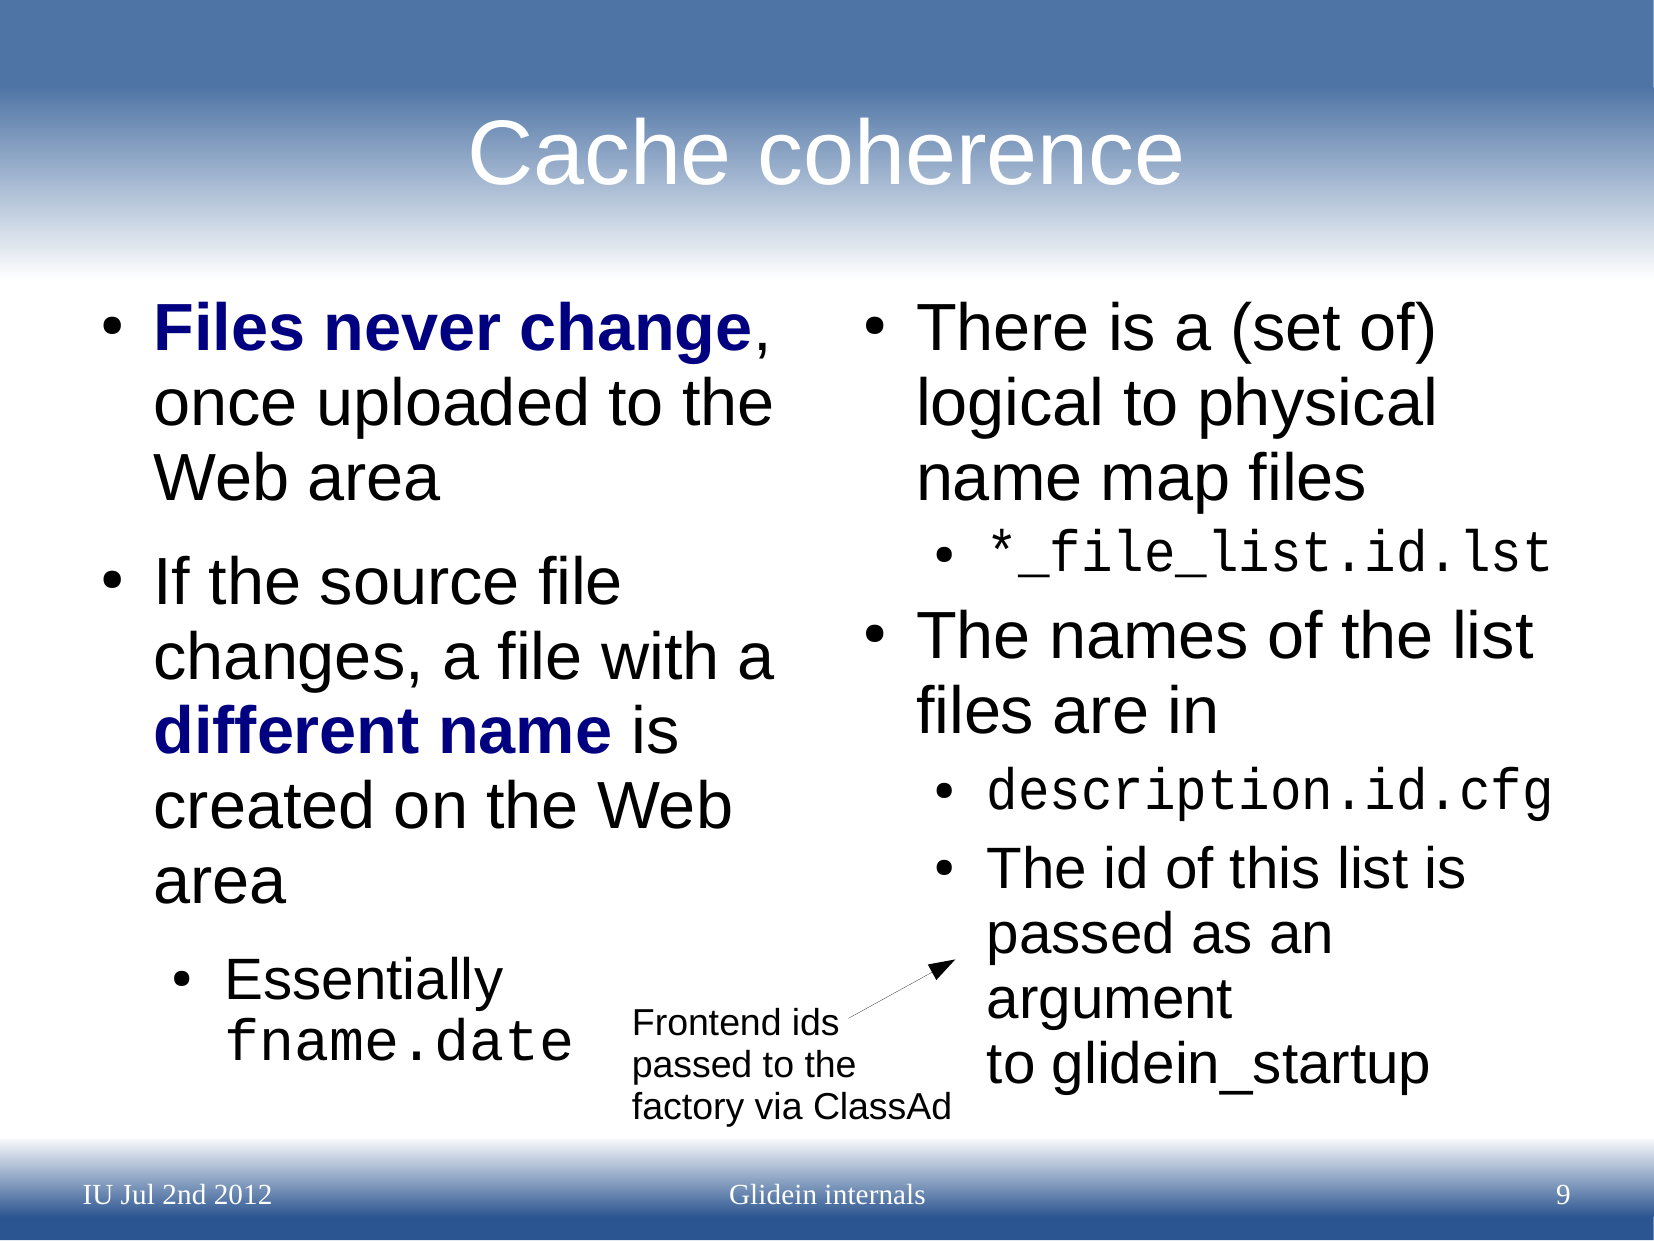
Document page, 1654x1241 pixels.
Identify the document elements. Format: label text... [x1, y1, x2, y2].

list Files never change, once uploaded to the Web area If the source file changes, a file with a different name is created on the Web area Essentially fname.date [82, 290, 809, 1109]
text_box Frontend ids passed to the factory via ClassAd [617, 993, 968, 1135]
list There is a (set of) logical to physical name map files *_file_list.id.lst The names of the list files are in description.id.cfg The id of this list is passed as an argument to glidein_startup [845, 290, 1572, 1109]
title Cache coherence [82, 49, 1571, 257]
